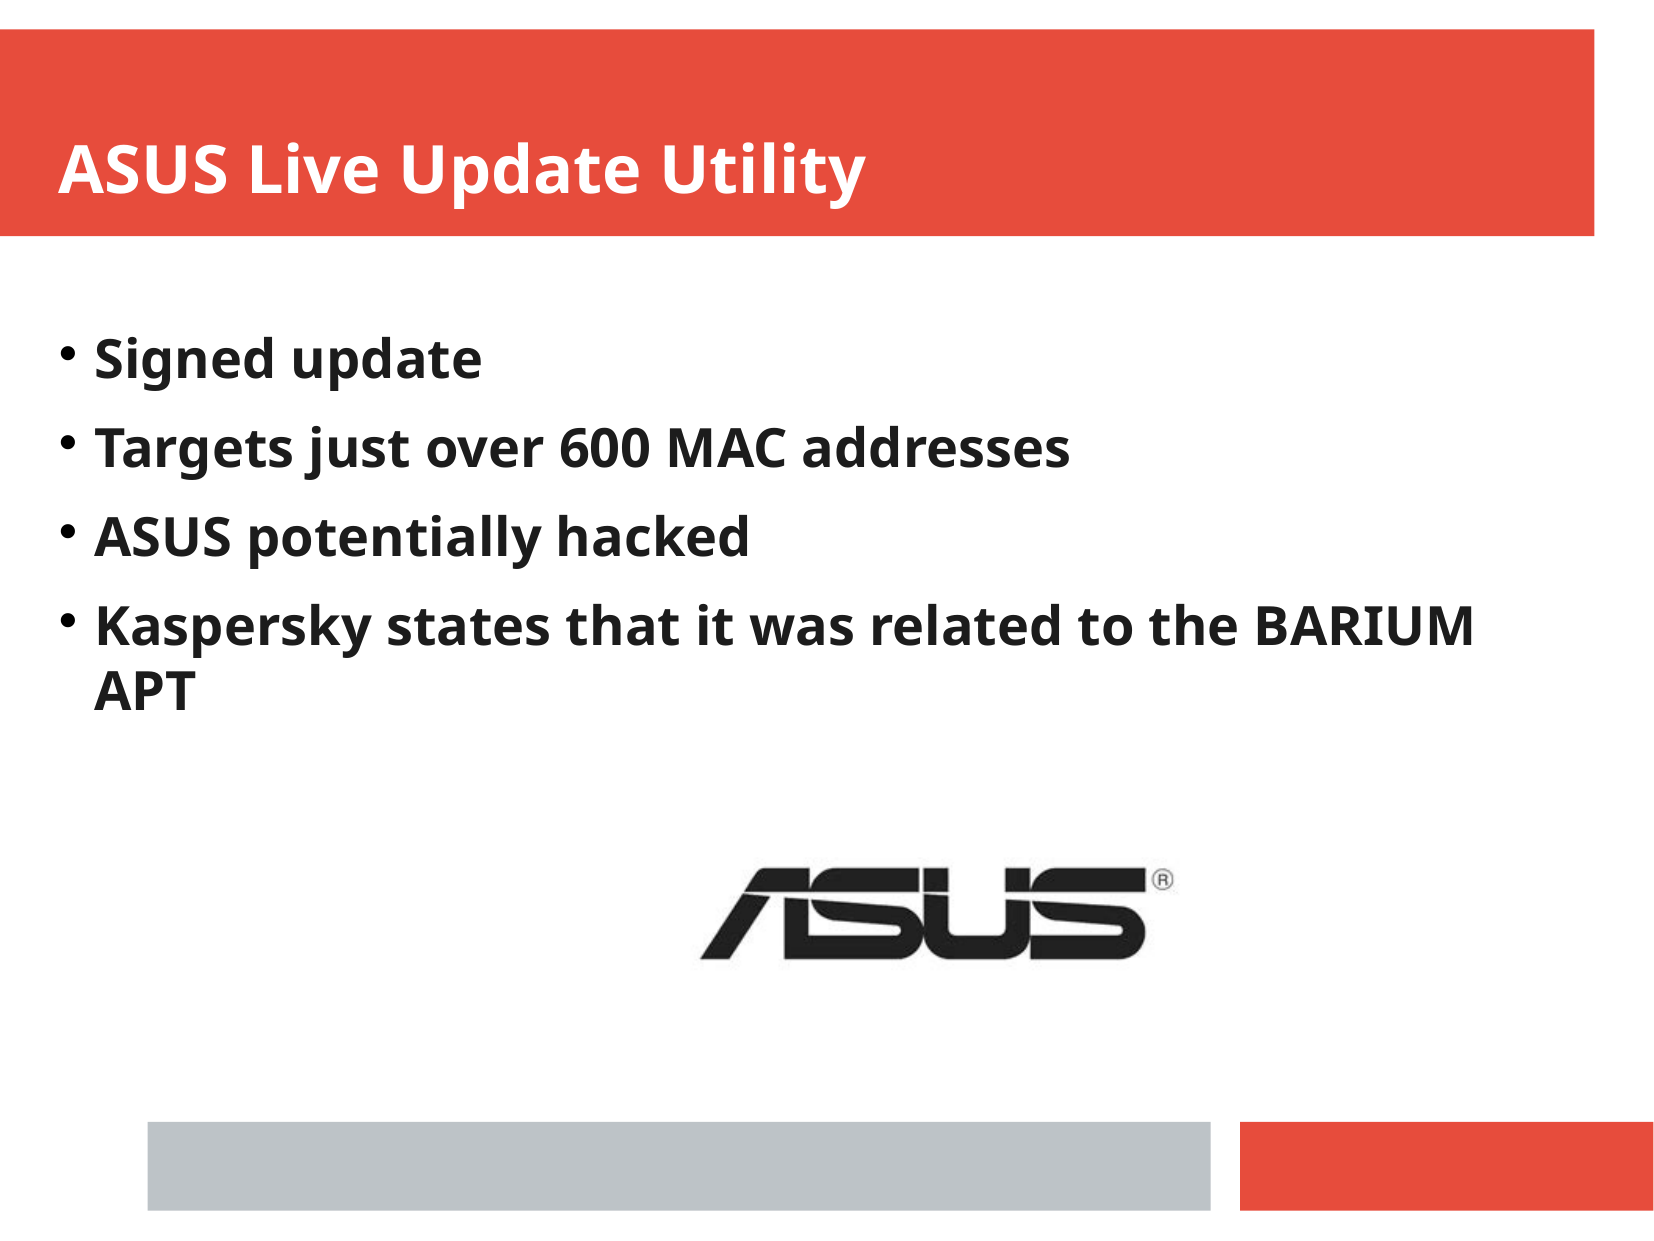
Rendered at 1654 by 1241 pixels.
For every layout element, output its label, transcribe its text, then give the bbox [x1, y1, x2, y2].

text_box ASUS Live Update Utility [58, 58, 1595, 207]
text_box Signed update Targets just over 600 MAC addresses ASUS potentially hacked Kaspersky states that it was related to the BARIUM APT [58, 324, 1565, 1093]
picture [566, 720, 1308, 1108]
